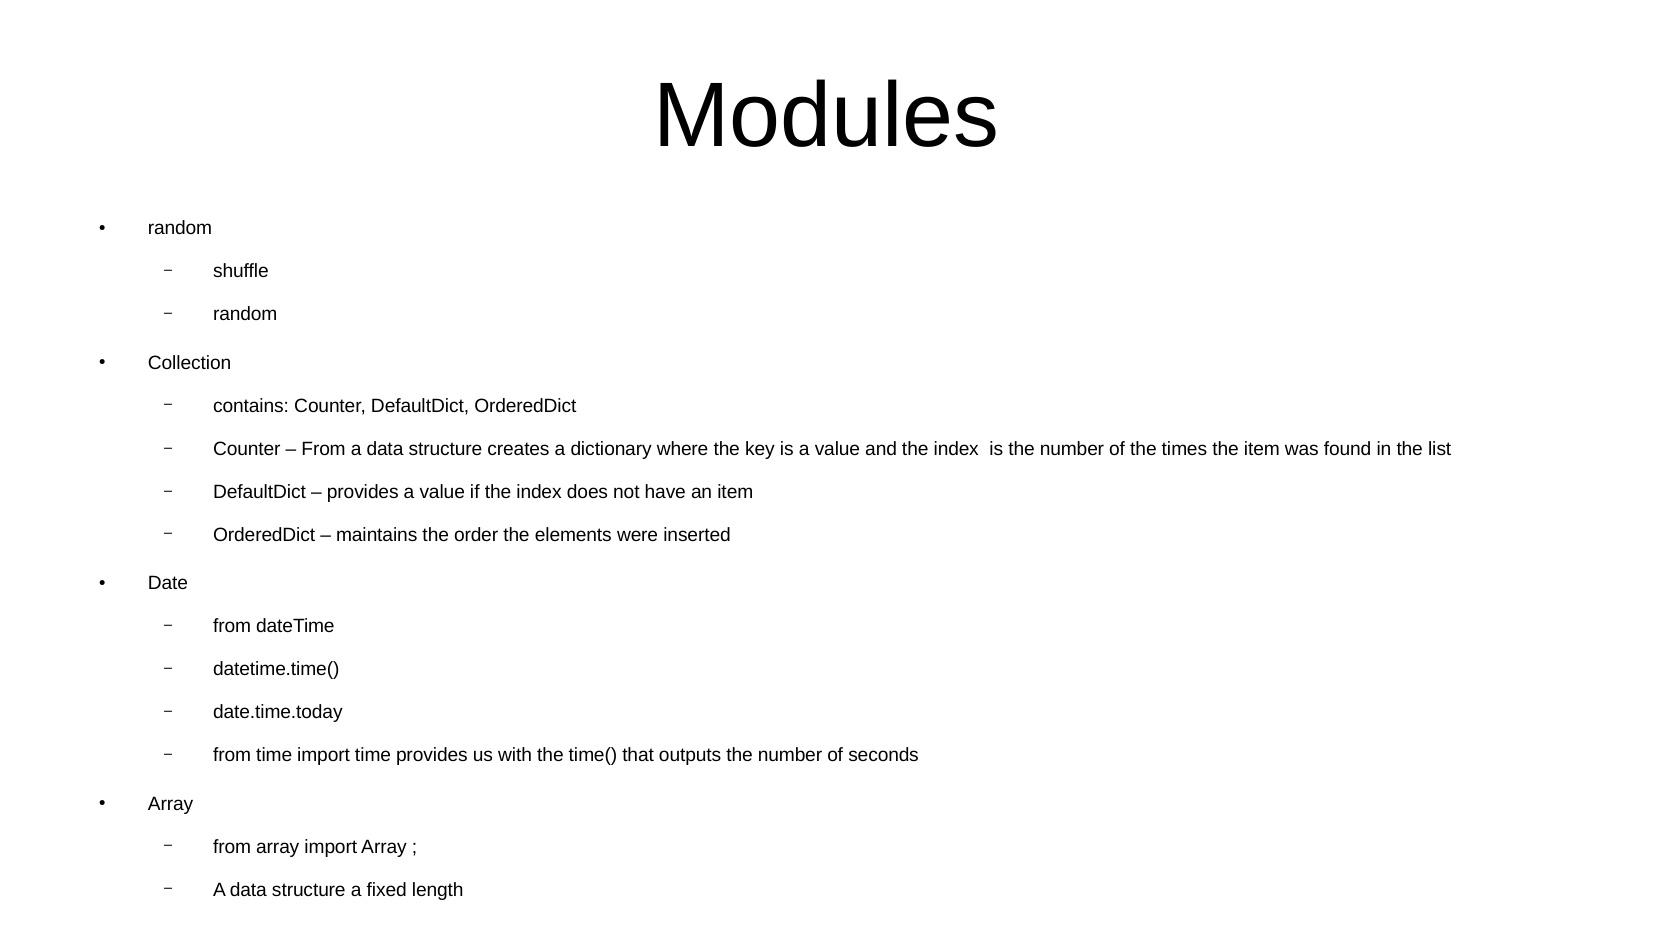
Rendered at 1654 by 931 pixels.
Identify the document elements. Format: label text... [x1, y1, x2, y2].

title Modules [82, 37, 1571, 193]
list random shuffle random Collection contains: Counter, DefaultDict, OrderedDict Counter – From a data structure creates a dictionary where the key is a value and the index is the number of the times the item was found in the list DefaultDict – provides a value if the index does not have an item OrderedDict – maintains the order the elements were inserted Date from dateTime datetime.time() date.time.today from time import time provides us with the time() that outputs the number of seconds Array from array import Array ; A data structure a fixed length [82, 217, 1613, 901]
